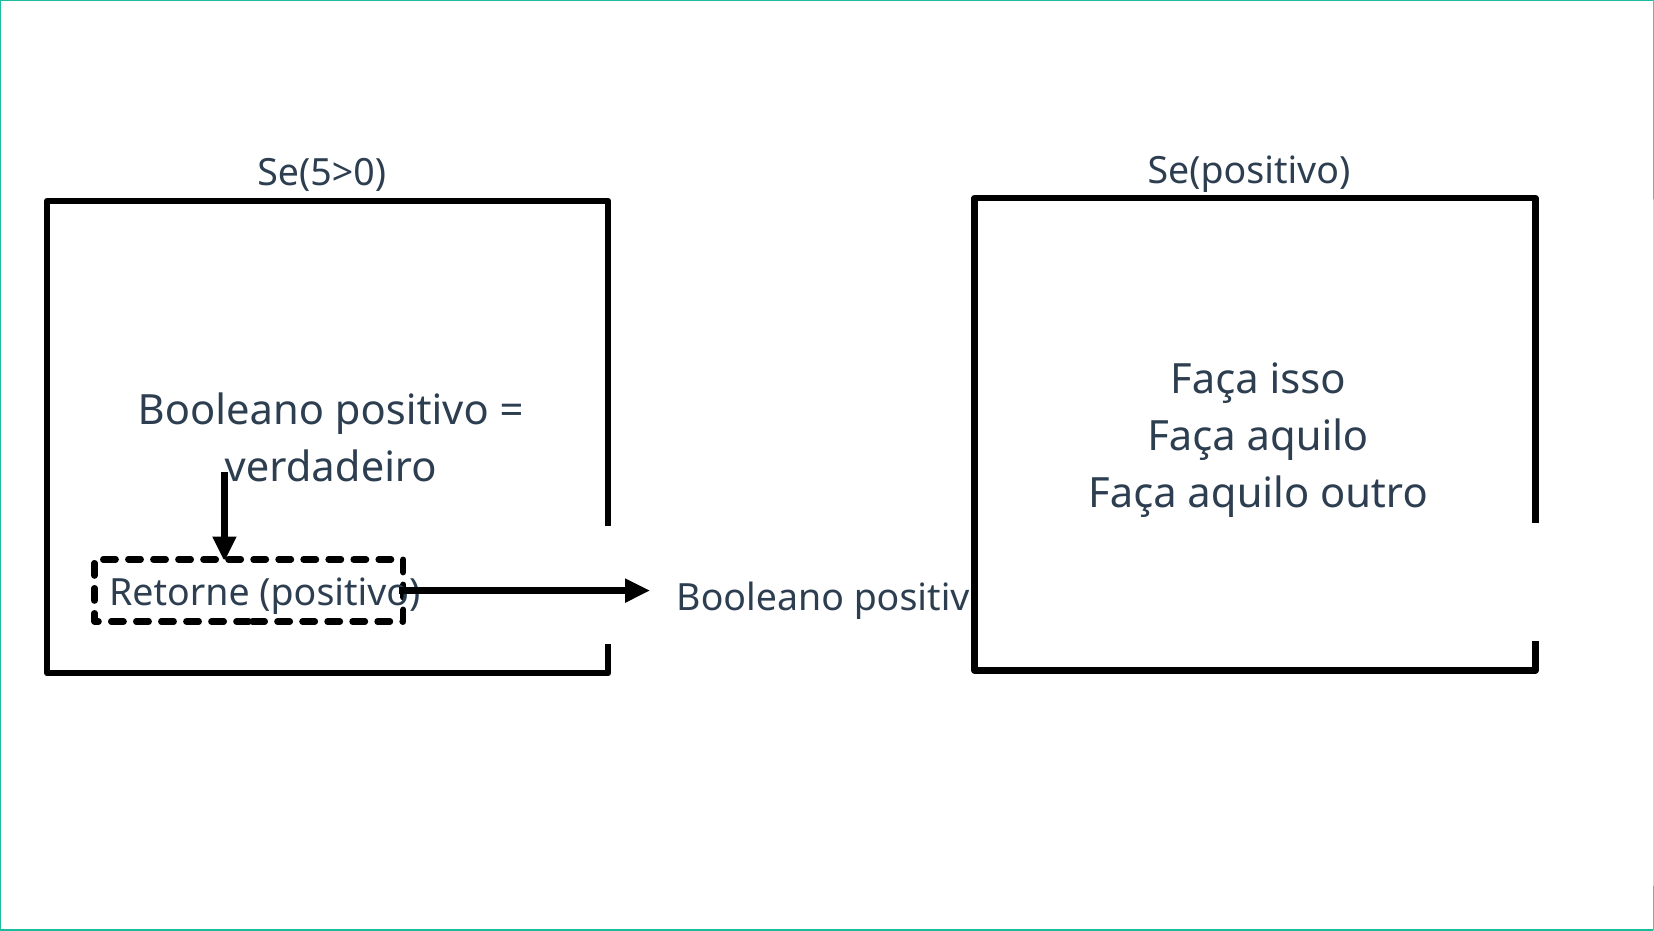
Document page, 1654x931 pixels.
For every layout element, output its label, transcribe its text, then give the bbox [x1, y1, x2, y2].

text_box Booleano positivo [661, 564, 974, 628]
text_box Booleano positivo = verdadeiro [35, 382, 626, 492]
text_box Se(5>0) [159, 140, 485, 203]
text_box Retorne (positivo) [94, 559, 404, 622]
text_box Faça isso Faça aquilo Faça aquilo outro [962, 348, 1554, 521]
text_box [0, 0, 1654, 931]
text_box Se(positivo) [1086, 137, 1412, 200]
